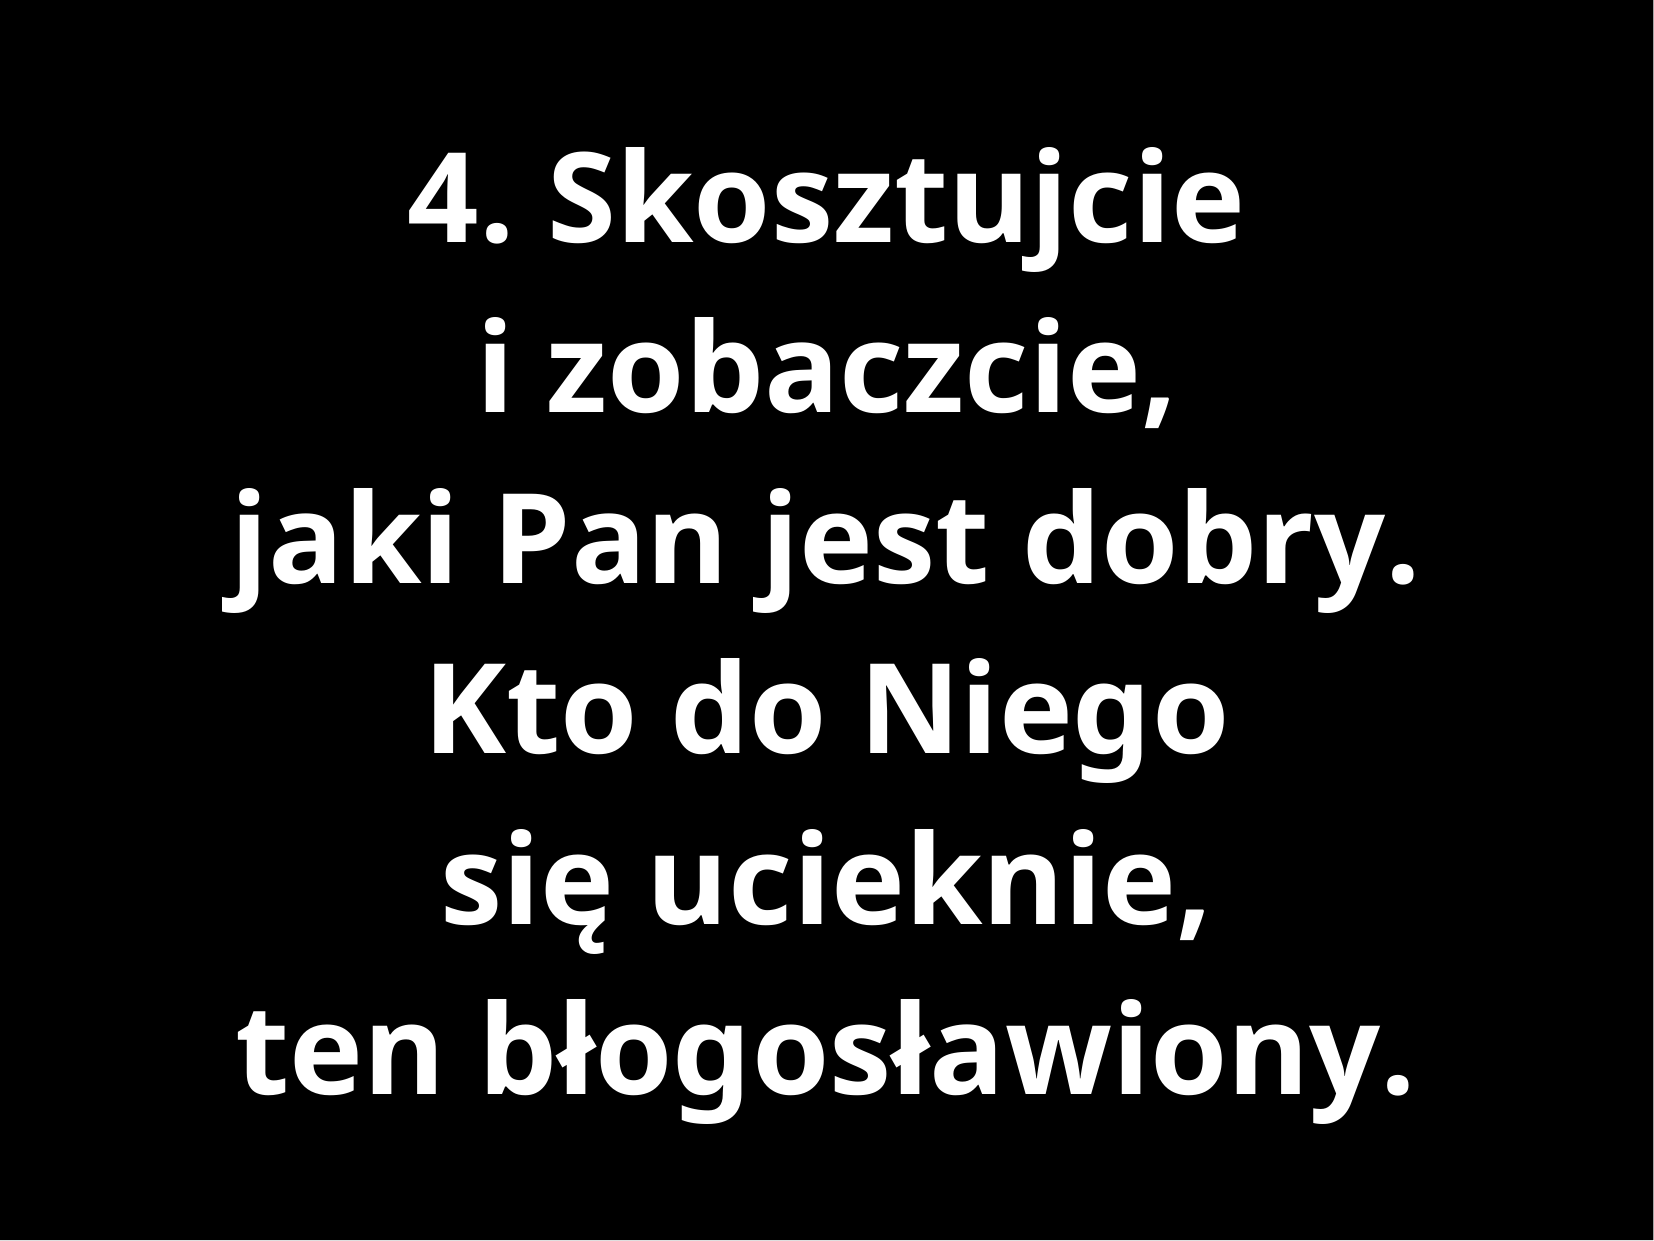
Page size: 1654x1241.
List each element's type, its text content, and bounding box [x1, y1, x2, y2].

title 4. Skosztujcie i zobaczcie, jaki Pan jest dobry. Kto do Niego się ucieknie, ten błogosławiony. [0, 0, 1654, 1241]
